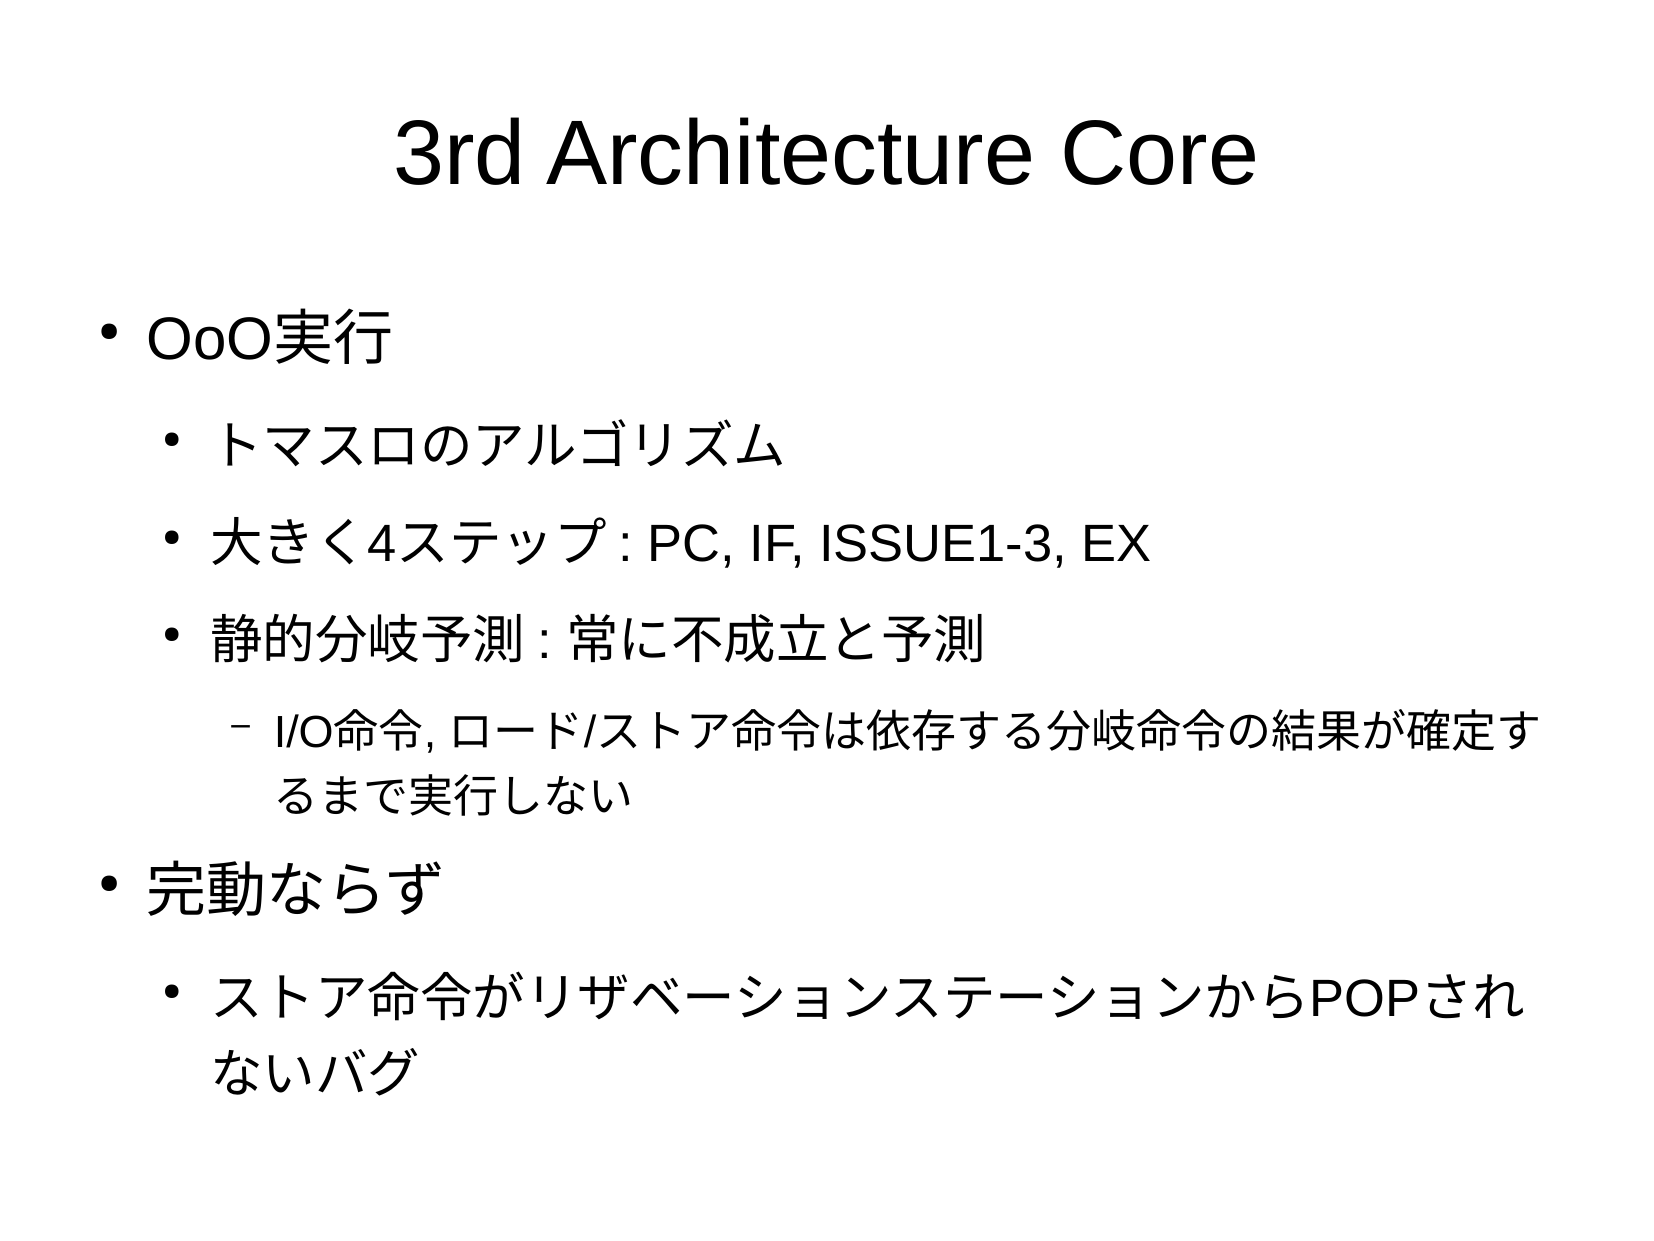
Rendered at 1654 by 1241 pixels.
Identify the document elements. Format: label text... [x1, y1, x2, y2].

title 3rd Architecture Core [82, 49, 1571, 257]
list OoO実行 トマスロのアルゴリズム 大きく4ステップ : PC, IF, ISSUE1-3, EX 静的分岐予測 : 常に不成立と予測 I/O命令, ロード/ストア命令は依存する分岐命令の結果が確定するまで実行しない 完動ならず ストア命令がリザベーションステーションからPOPされないバグ [82, 290, 1571, 1109]
